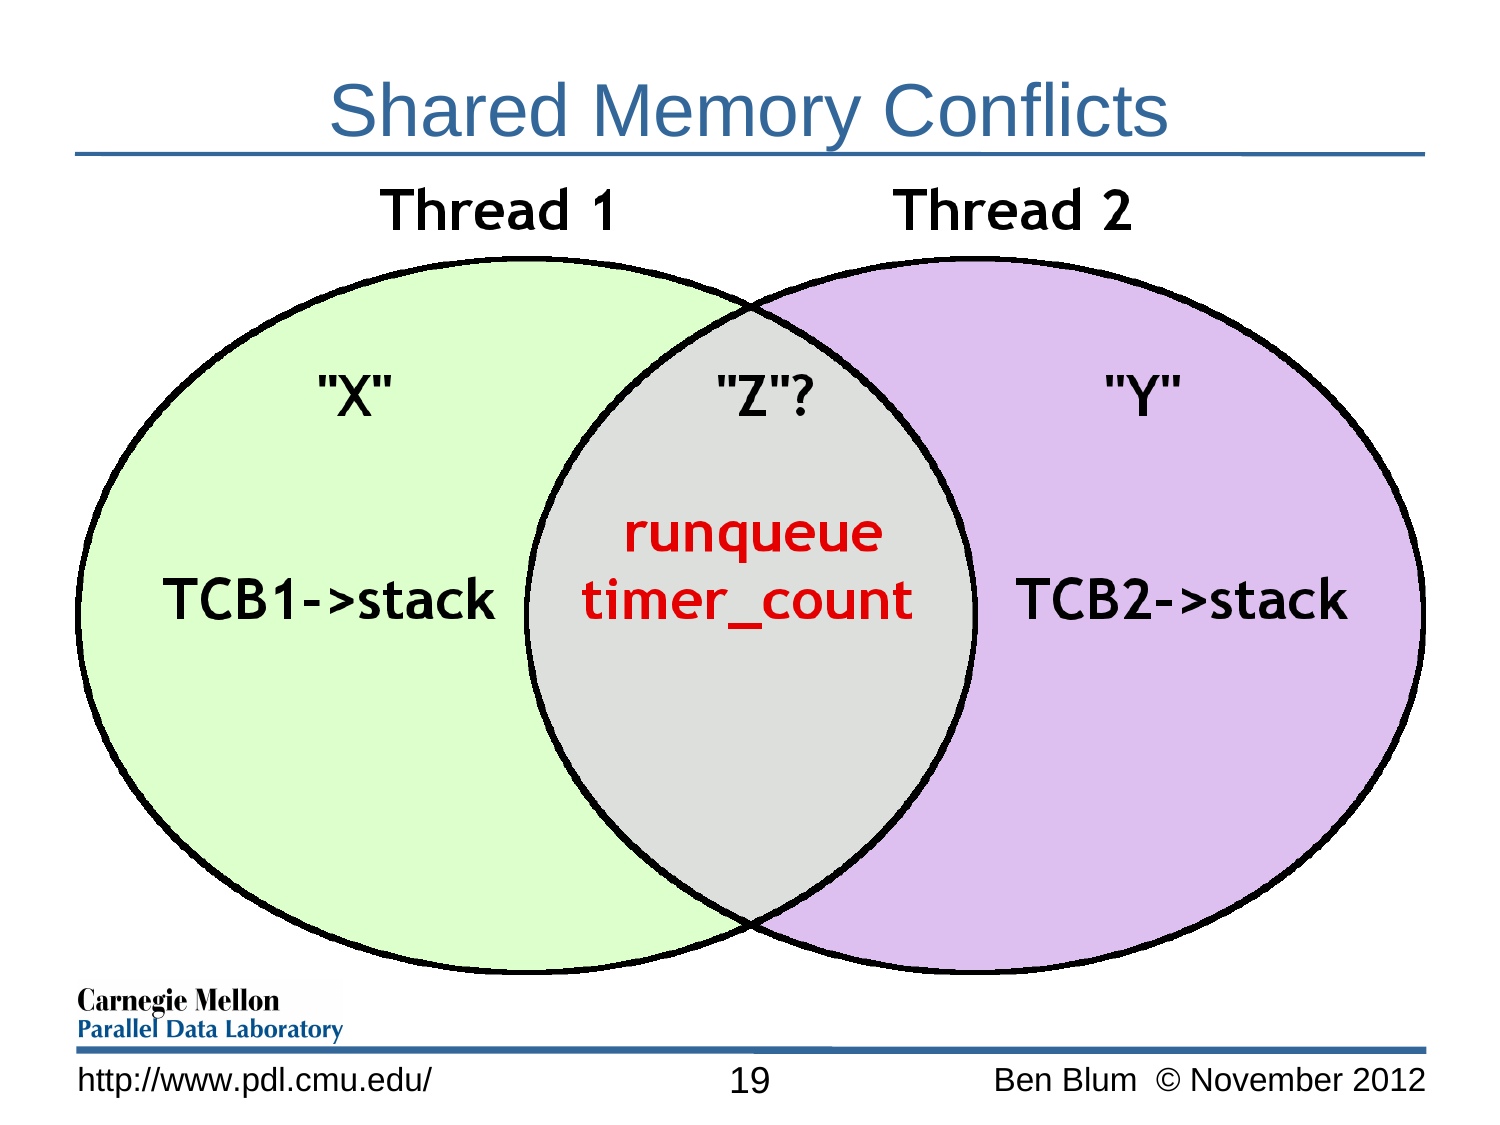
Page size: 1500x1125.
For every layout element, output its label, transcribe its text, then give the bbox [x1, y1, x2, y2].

picture [75, 187, 1426, 976]
picture [77, 979, 343, 1044]
title Shared Memory Conflicts [112, 50, 1388, 163]
